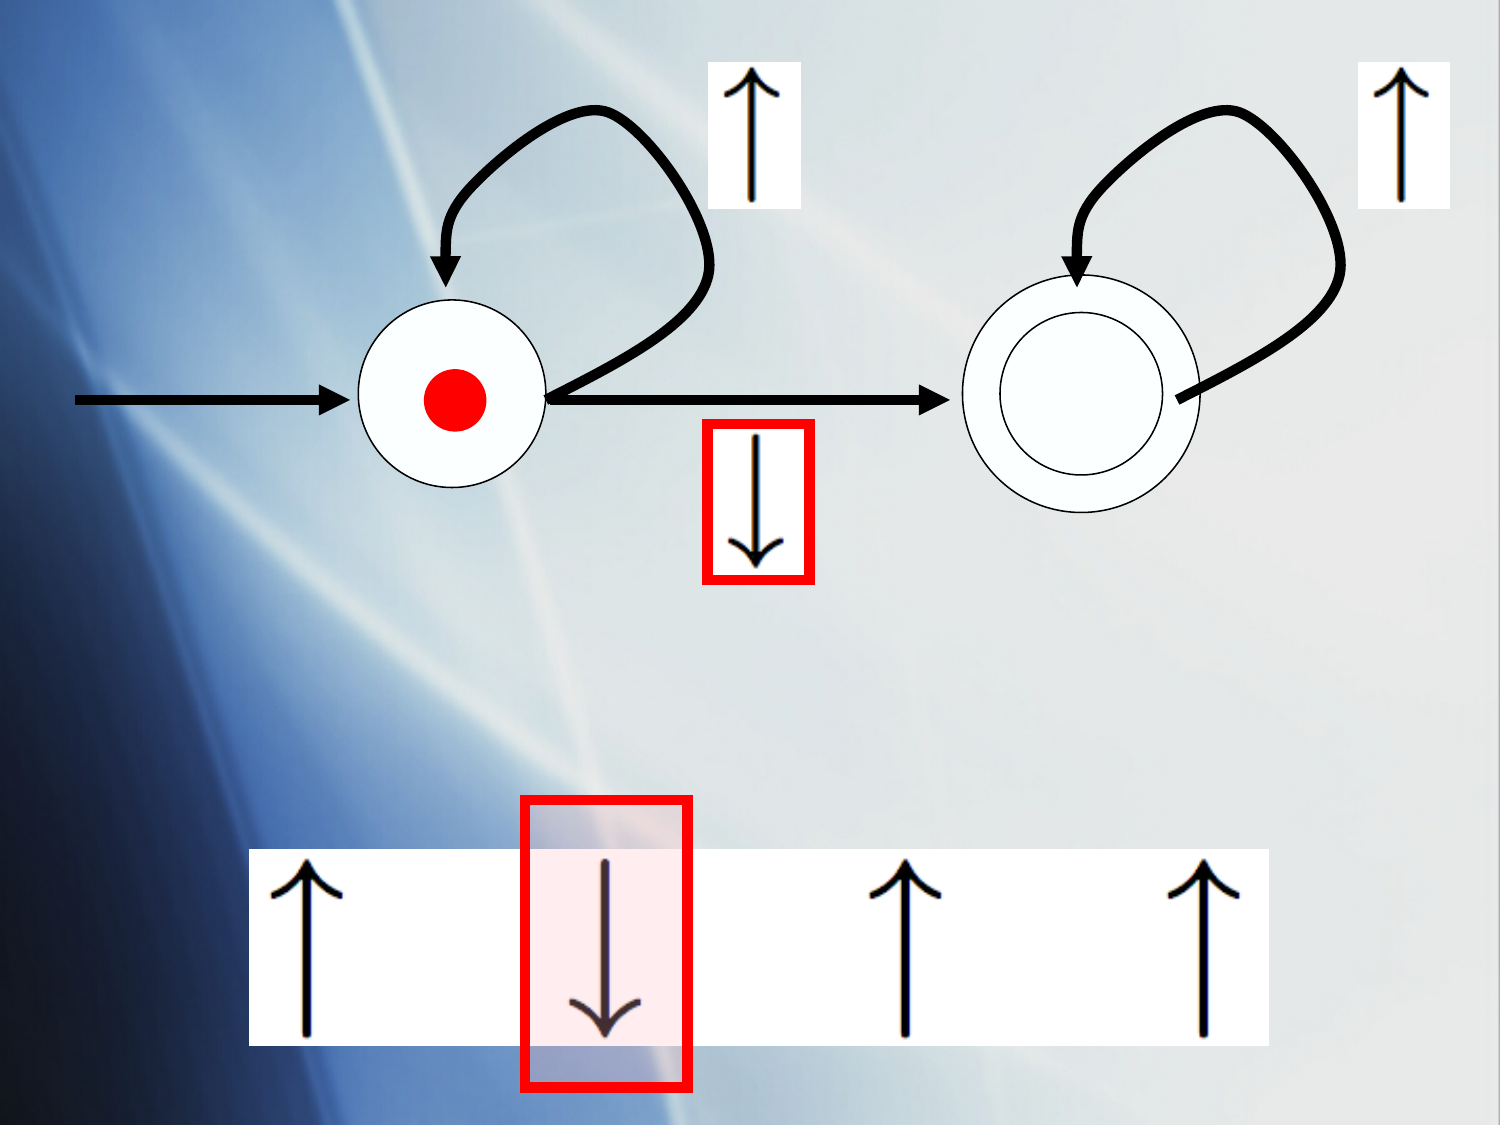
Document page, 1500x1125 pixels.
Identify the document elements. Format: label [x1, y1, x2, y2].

text_box [525, 800, 688, 1088]
text_box [358, 299, 546, 488]
text_box [962, 275, 1201, 513]
picture [0, 0, 1500, 1125]
